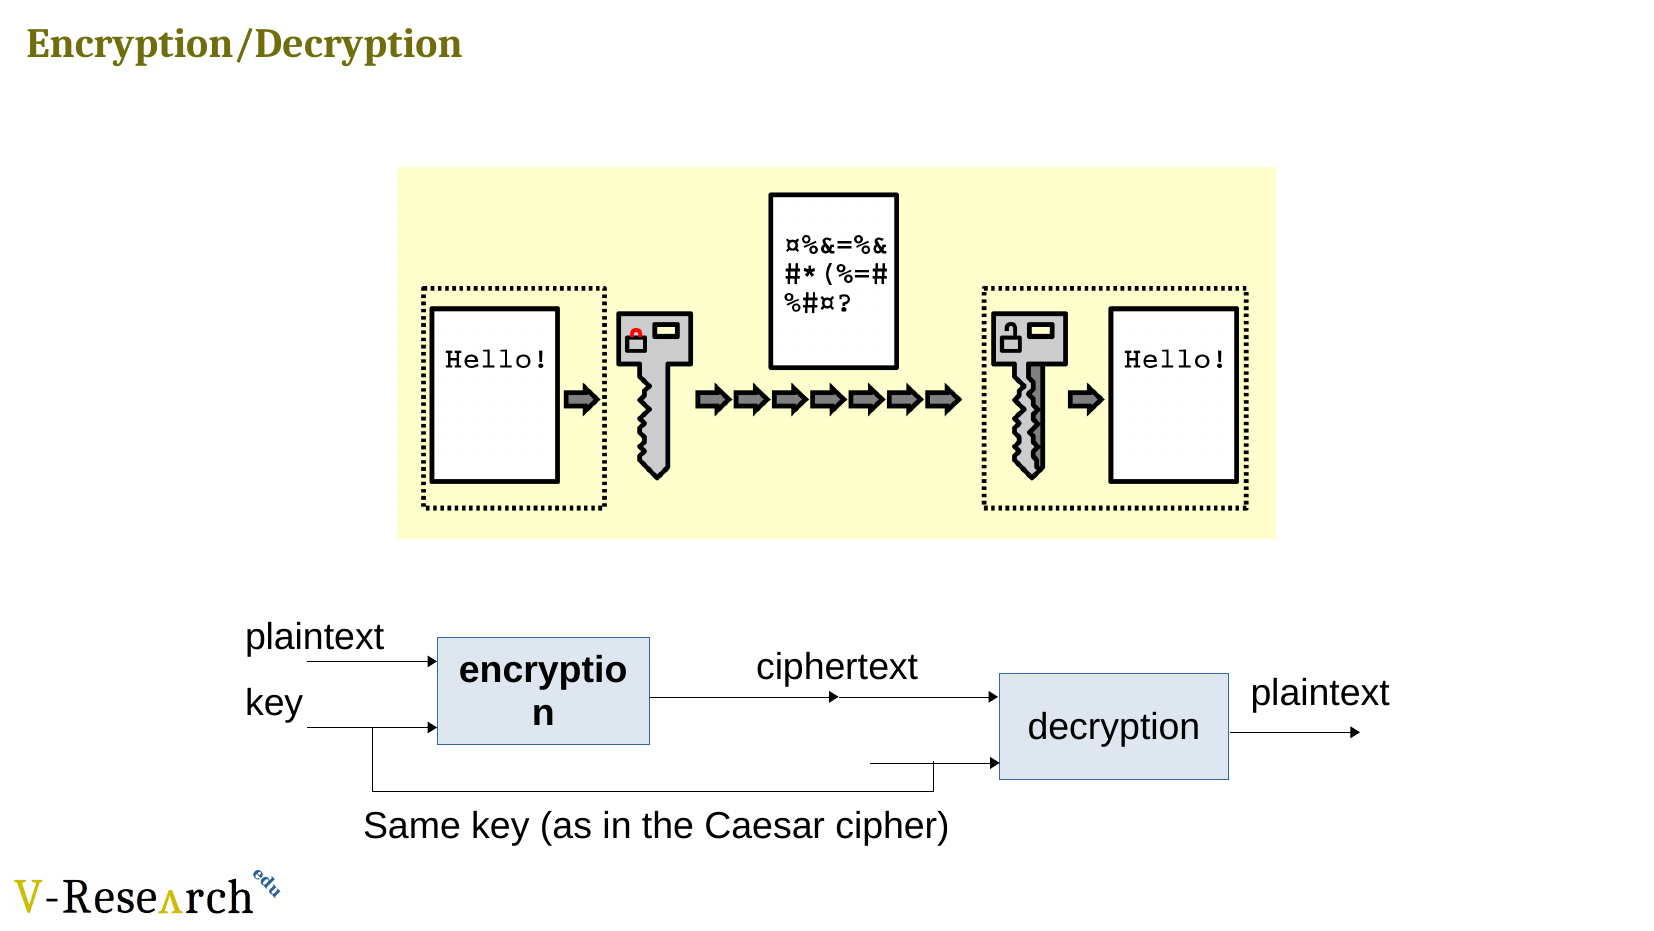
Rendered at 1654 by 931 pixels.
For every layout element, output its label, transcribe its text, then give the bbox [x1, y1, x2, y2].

text_box plaintext [230, 608, 400, 666]
picture [11, 876, 255, 916]
text_box Encryption/Decryption [11, 12, 1193, 77]
text_box key [230, 674, 319, 732]
text_box ciphertext [741, 637, 934, 695]
text_box edu [222, 847, 333, 931]
text_box decryption [999, 673, 1229, 780]
text_box Same key (as in the Caesar cipher) [348, 797, 993, 897]
text_box plaintext [1235, 663, 1405, 721]
picture [397, 167, 1276, 539]
text_box encryption [437, 637, 650, 745]
